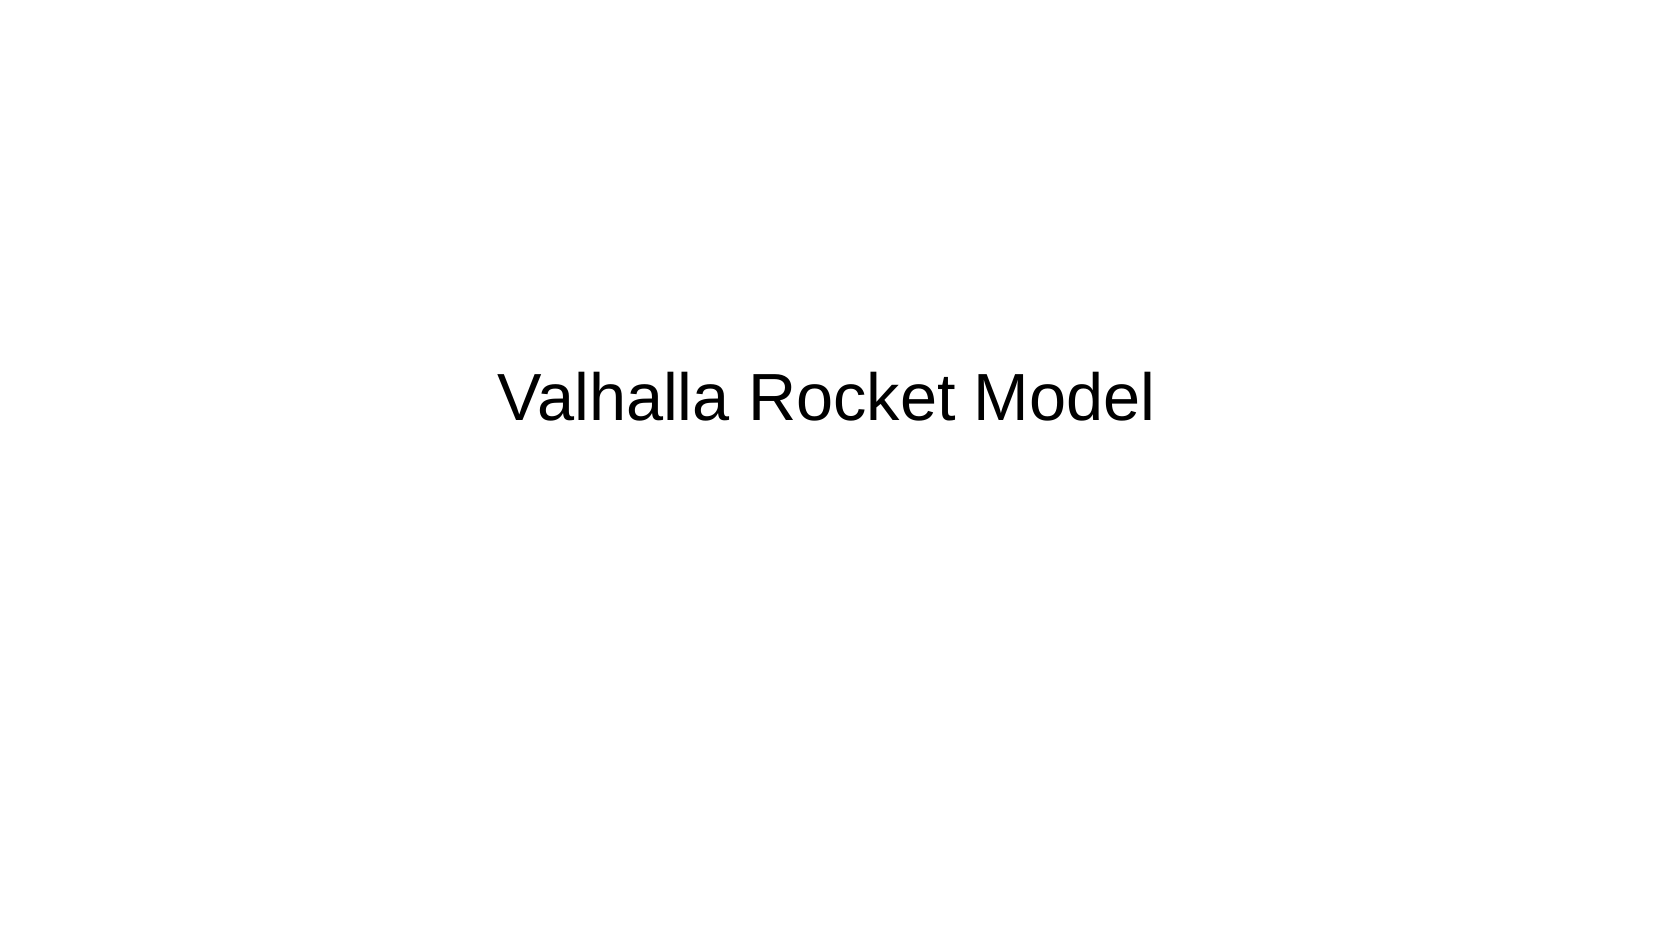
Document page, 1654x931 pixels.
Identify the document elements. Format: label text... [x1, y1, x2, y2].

subtitle Valhalla Rocket Model [82, 37, 1571, 757]
